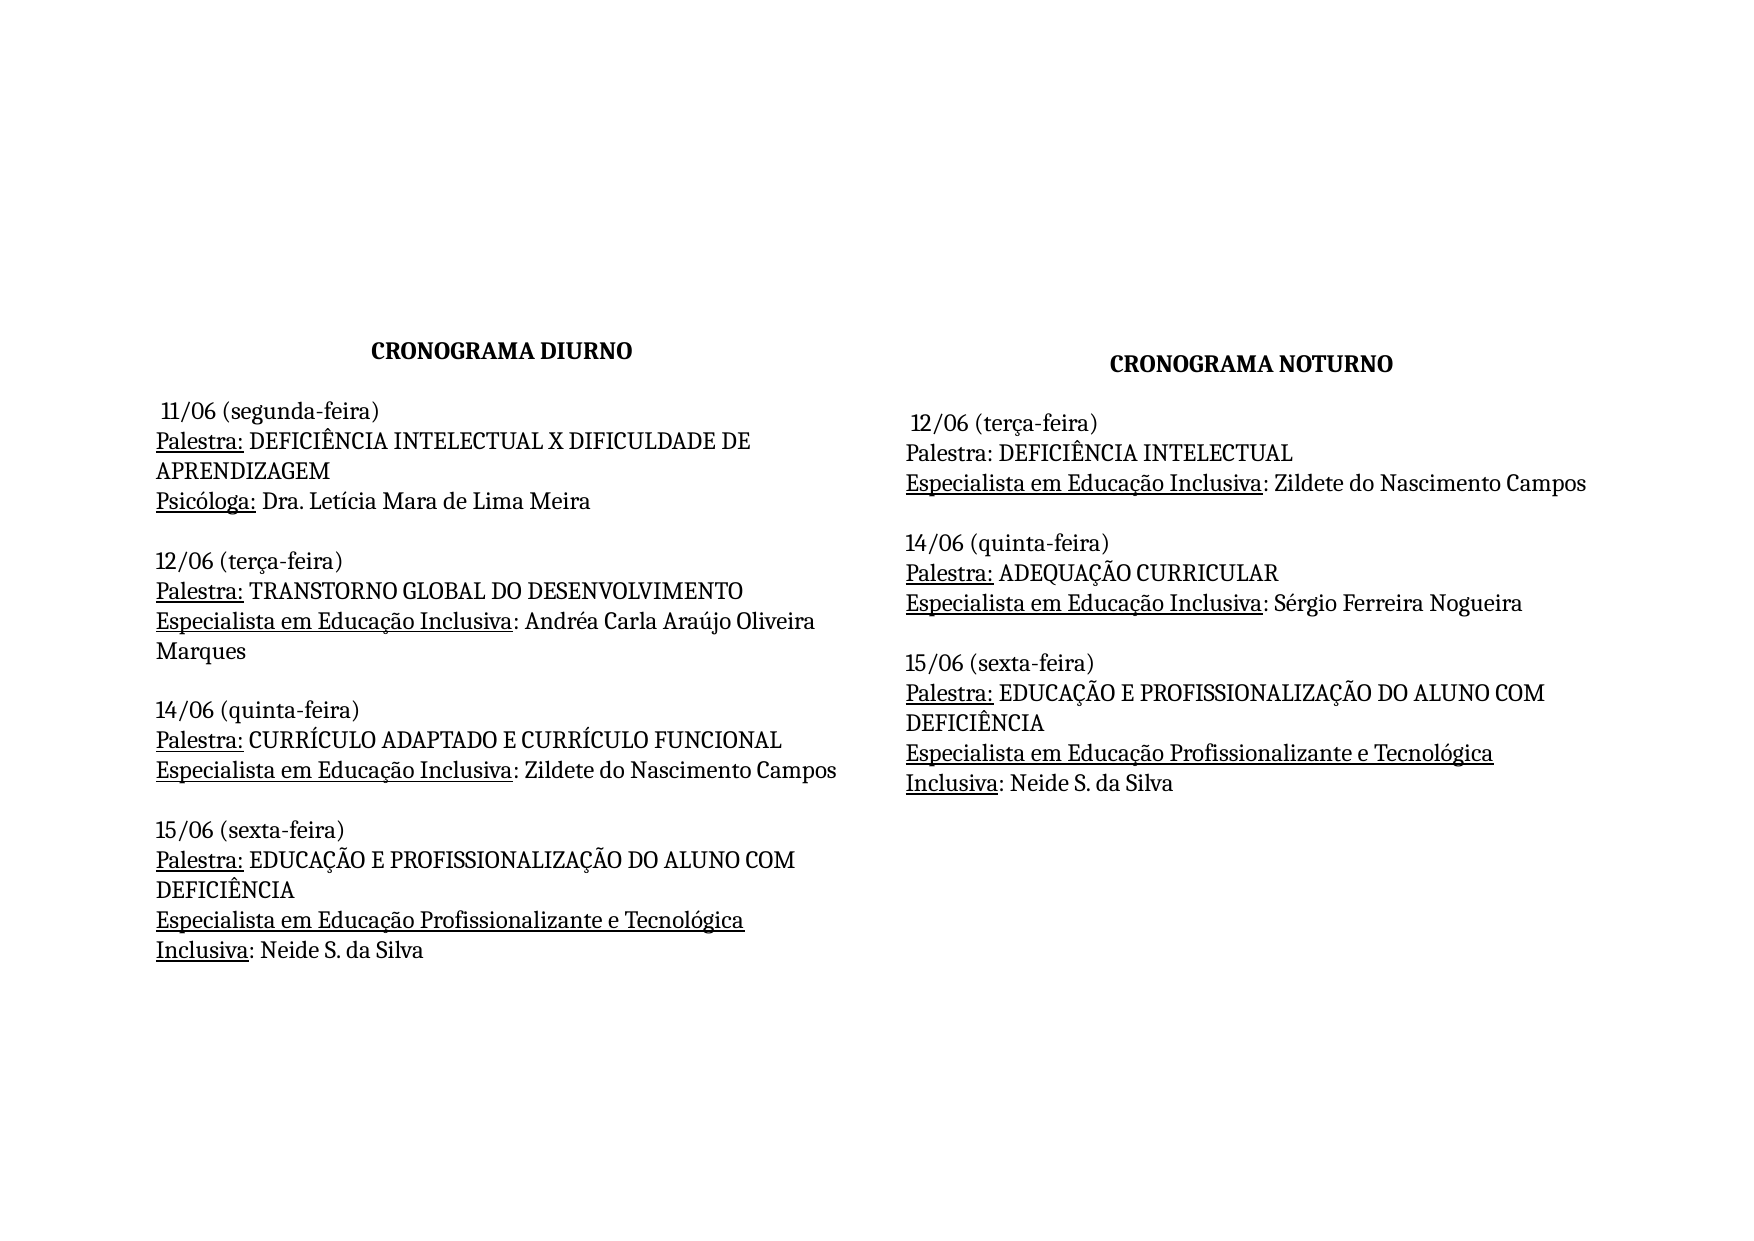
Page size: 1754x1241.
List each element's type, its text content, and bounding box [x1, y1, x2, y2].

list CRONOGRAMA NOTURNO 12/06 (terça-feira) Palestra: DEFICIÊNCIA INTELECTUAL Especialista em Educação Inclusiva: Zildete do Nascimento Campos 14/06 (quinta-feira) Palestra: ADEQUAÇÃO CURRICULAR Especialista em Educação Inclusiva: Sérgio Ferreira Nogueira 15/06 (sexta-feira) Palestra: EDUCAÇÃO E PROFISSIONALIZAÇÃO DO ALUNO COM DEFICIÊNCIA Especialista em Educação Profissionalizante e Tecnológica Inclusiva: Neide S. da Silva [890, 141, 1614, 1062]
list CRONOGRAMA DIURNO 11/06 (segunda-feira) Palestra: DEFICIÊNCIA INTELECTUAL X DIFICULDADE DE APRENDIZAGEM Psicóloga: Dra. Letícia Mara de Lima Meira 12/06 (terça-feira) Palestra: TRANSTORNO GLOBAL DO DESENVOLVIMENTO Especialista em Educação Inclusiva: Andréa Carla Araújo Oliveira Marques 14/06 (quinta-feira) Palestra: CURRÍCULO ADAPTADO E CURRÍCULO FUNCIONAL Especialista em Educação Inclusiva: Zildete do Nascimento Campos 15/06 (sexta-feira) Palestra: EDUCAÇÃO E PROFISSIONALIZAÇÃO DO ALUNO COM DEFICIÊNCIA Especialista em Educação Profissionalizante e Tecnológica Inclusiva: Neide S. da Silva [140, 147, 864, 1105]
